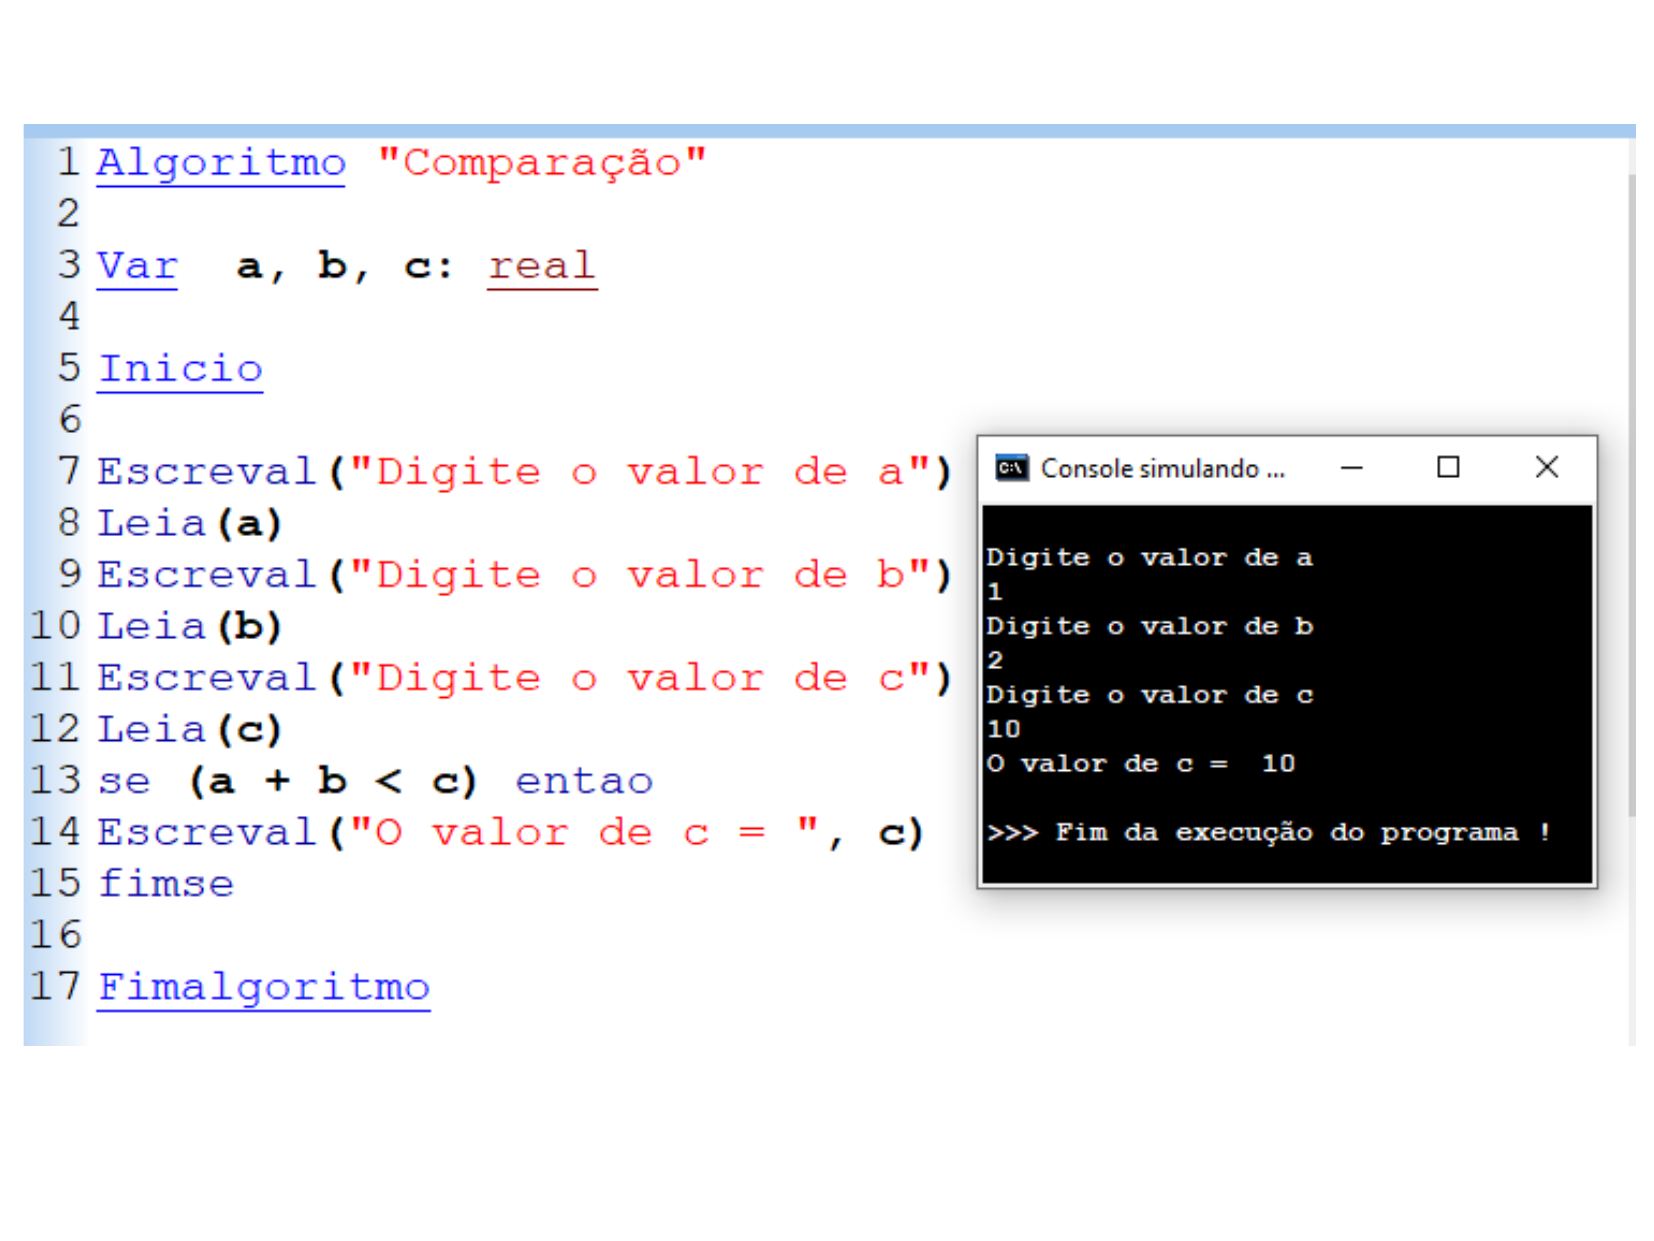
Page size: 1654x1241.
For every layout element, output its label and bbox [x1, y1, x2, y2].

picture [23, 124, 1636, 1046]
